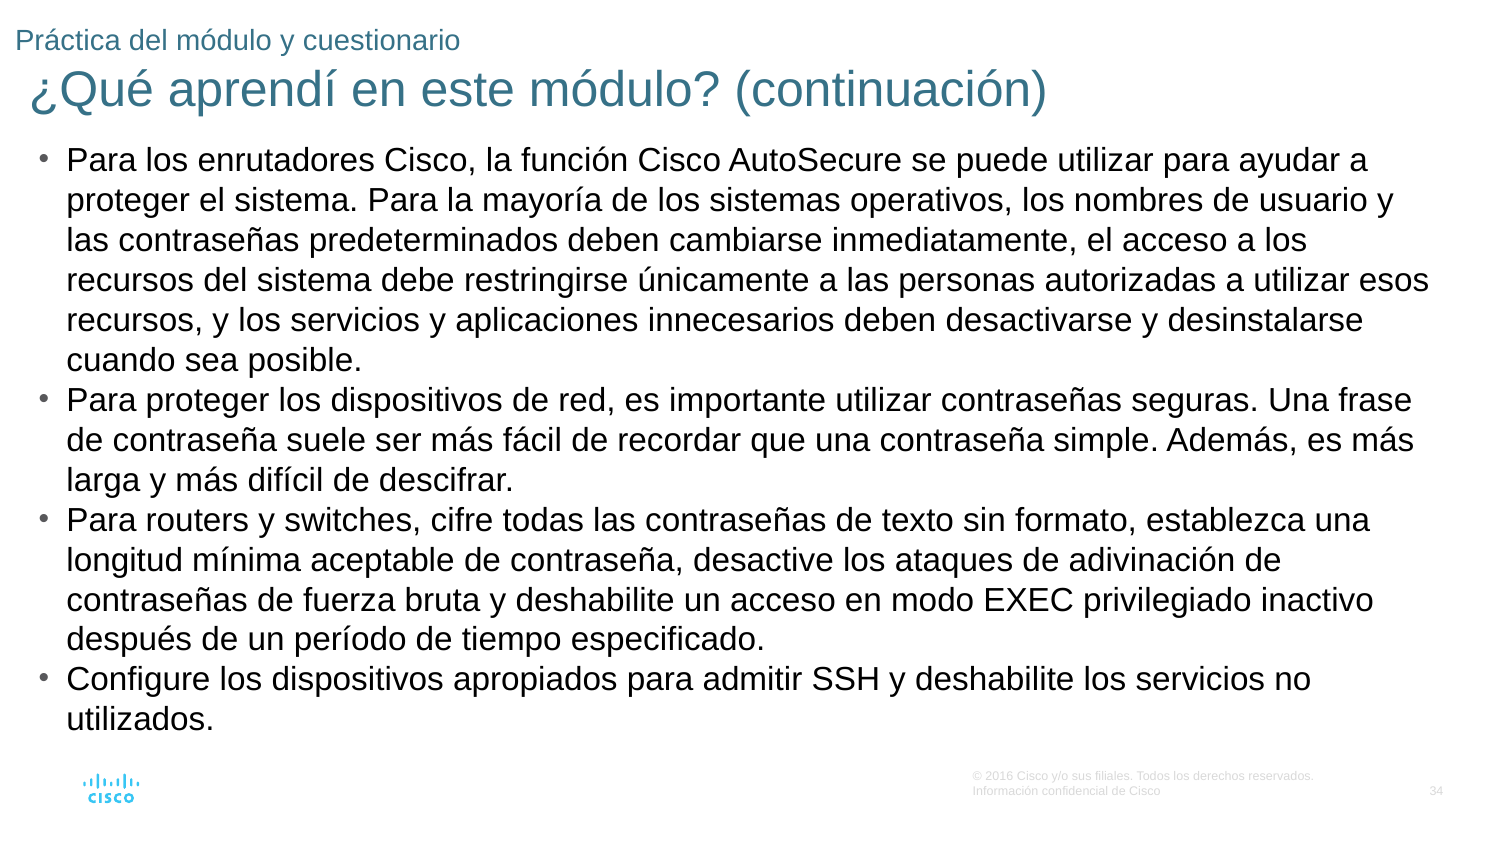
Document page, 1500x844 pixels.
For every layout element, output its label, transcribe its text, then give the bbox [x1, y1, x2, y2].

title Práctica del módulo y cuestionario ¿Qué aprendí en este módulo? (continuación) [0, 6, 1500, 131]
list Para los enrutadores Cisco, la función Cisco AutoSecure se puede utilizar para ayudar a proteger el sistema. Para la mayoría de los sistemas operativos, los nombres de usuario y las contraseñas predeterminados deben cambiarse inmediatamente, el acceso a los recursos del sistema debe restringirse únicamente a las personas autorizadas a utilizar esos recursos, y los servicios y aplicaciones innecesarios deben desactivarse y desinstalarse cuando sea posible. Para proteger los dispositivos de red, es importante utilizar contraseñas seguras. Una frase de contraseña suele ser más fácil de recordar que una contraseña simple. Además, es más larga y más difícil de descifrar. Para routers y switches, cifre todas las contraseñas de texto sin formato, establezca una longitud mínima aceptable de contraseña, desactive los ataques de adivinación de contraseñas de fuerza bruta y deshabilite un acceso en modo EXEC privilegiado inactivo después de un período de tiempo especificado. Configure los dispositivos apropiados para admitir SSH y deshabilite los servicios no utilizados. [23, 131, 1476, 813]
